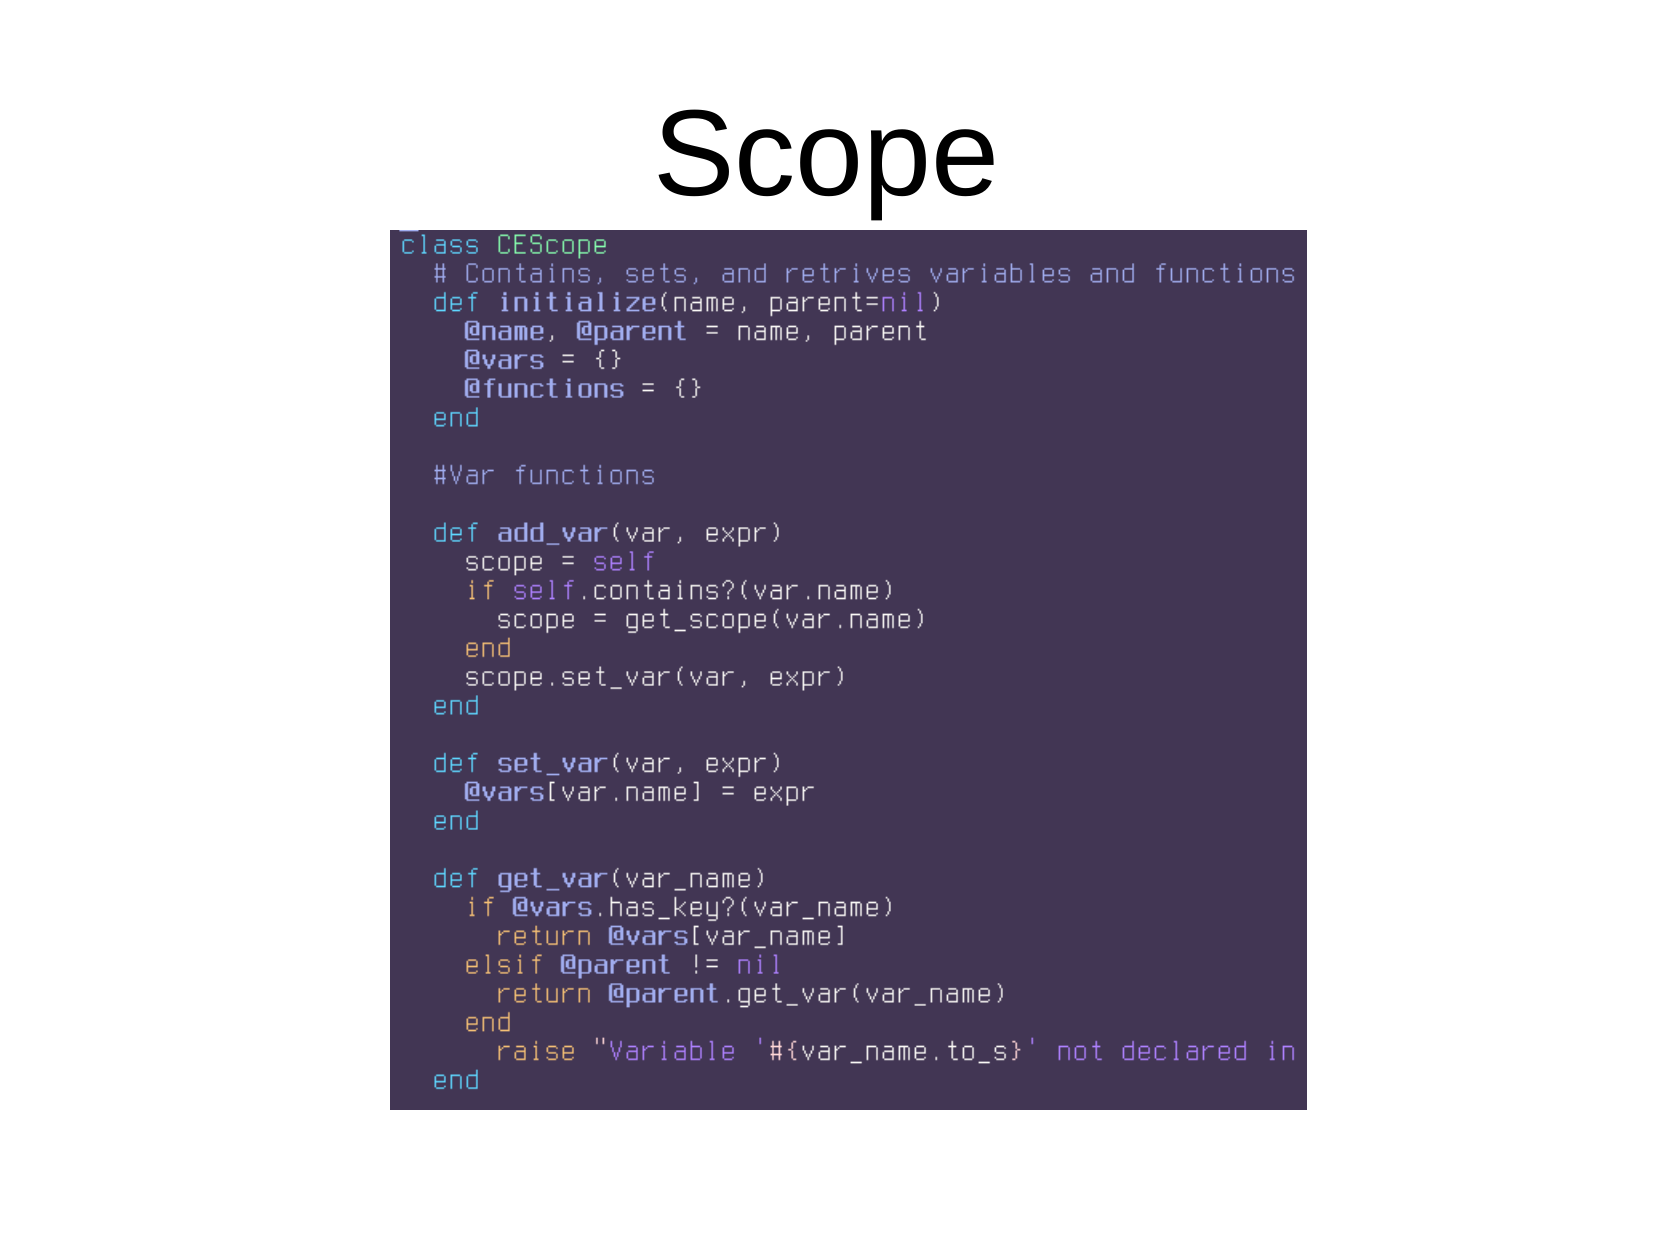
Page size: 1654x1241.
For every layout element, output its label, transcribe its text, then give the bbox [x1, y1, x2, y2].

picture [390, 230, 1307, 1111]
title Scope [82, 49, 1571, 257]
